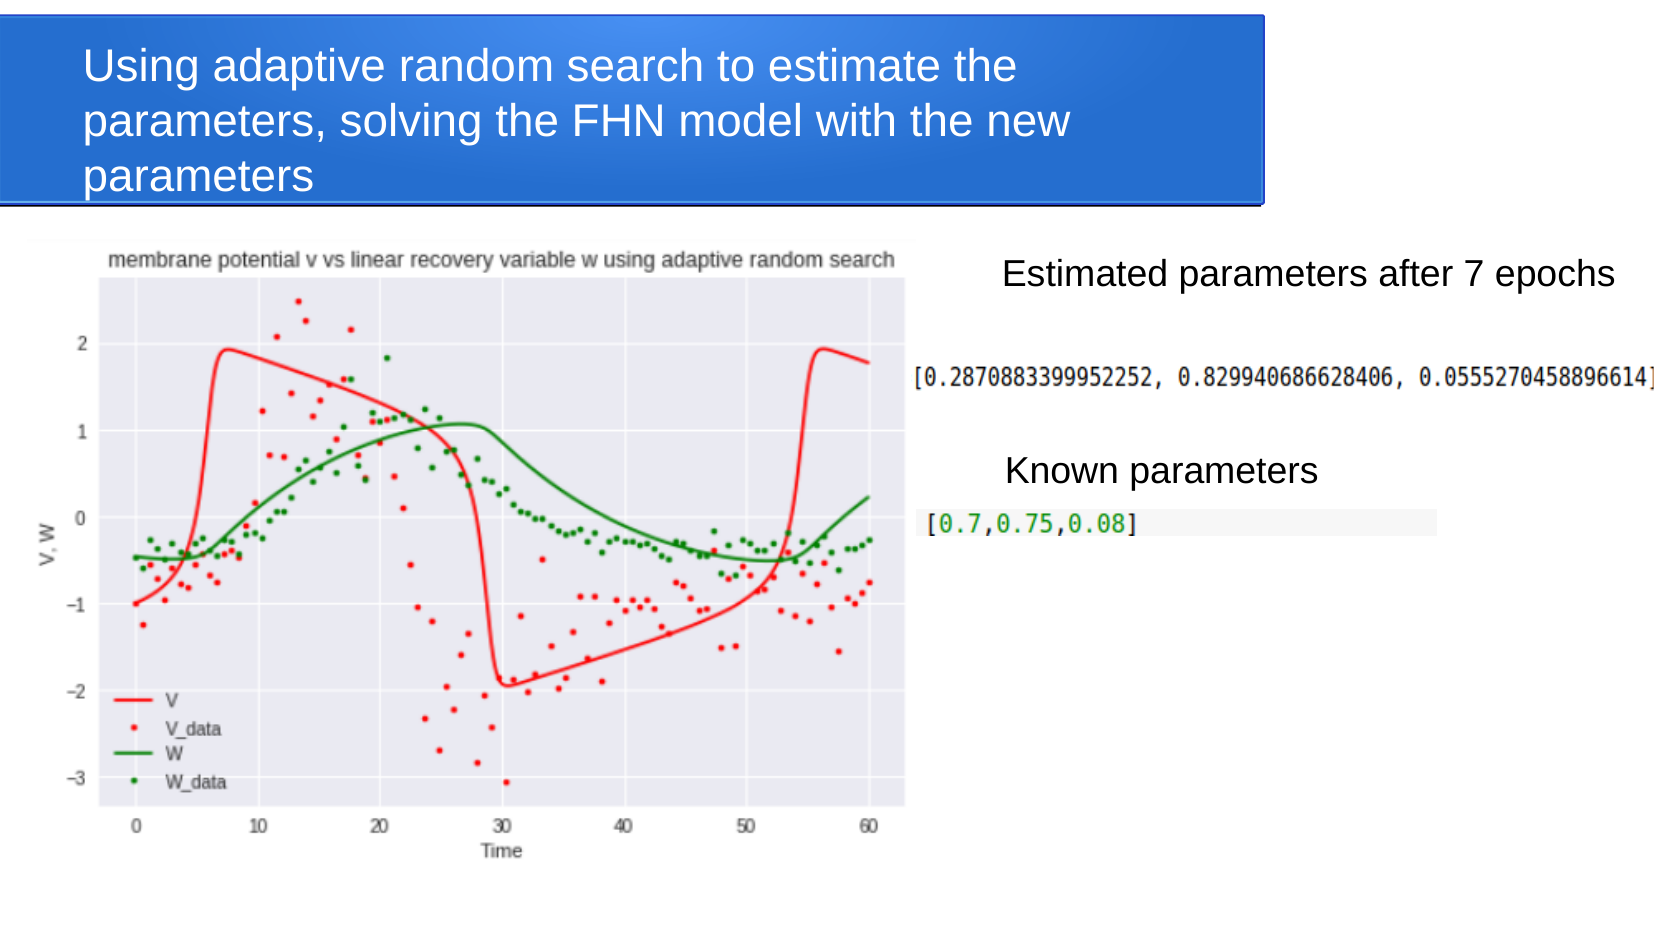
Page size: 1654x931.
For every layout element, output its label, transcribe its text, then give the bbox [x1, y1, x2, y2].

picture [27, 240, 1654, 872]
text_box Known parameters [990, 441, 1411, 499]
title Using adaptive random search to estimate the parameters, solving the FHN model with the new parameters [82, 35, 1235, 190]
text_box Estimated parameters after 7 epochs [987, 245, 1468, 351]
